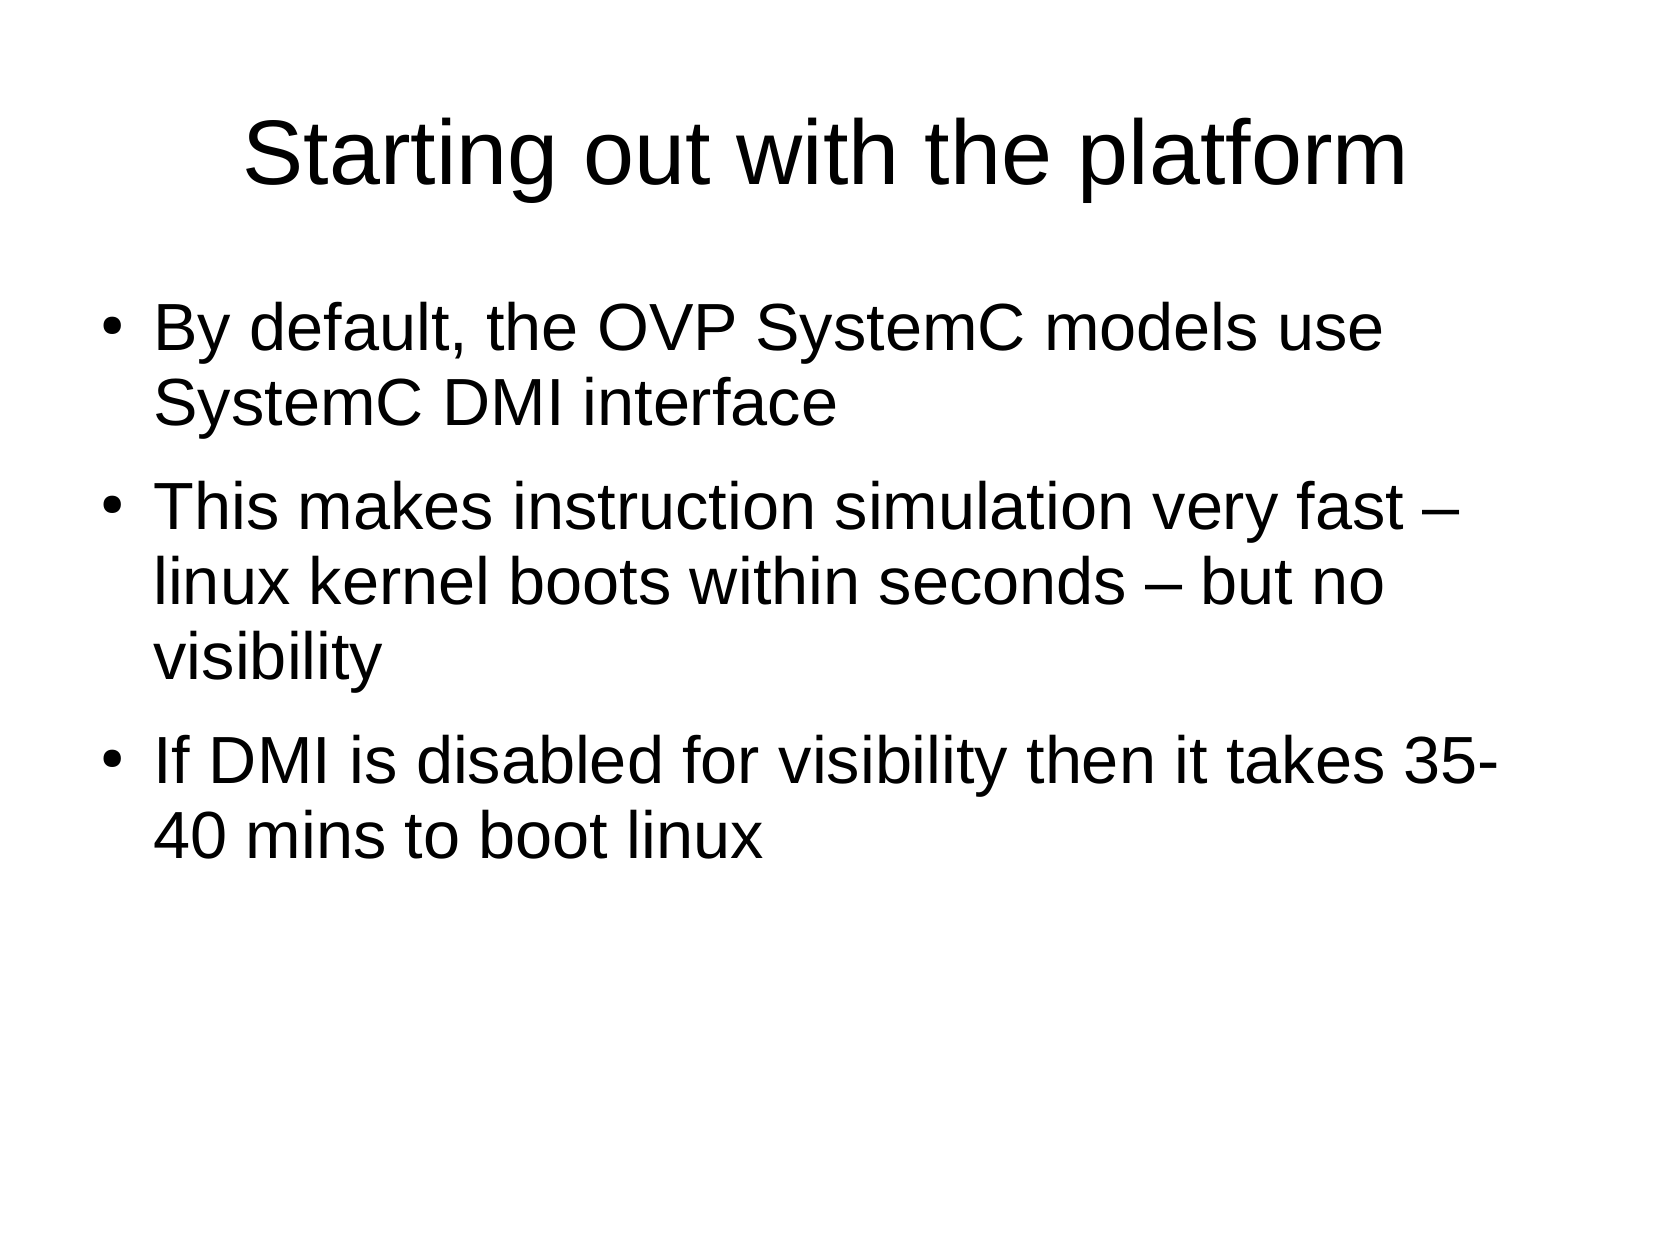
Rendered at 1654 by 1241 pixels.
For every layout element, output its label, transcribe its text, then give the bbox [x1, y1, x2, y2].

list By default, the OVP SystemC models use SystemC DMI interface This makes instruction simulation very fast – linux kernel boots within seconds – but no visibility If DMI is disabled for visibility then it takes 35-40 mins to boot linux [82, 290, 1571, 1010]
title Starting out with the platform [82, 49, 1571, 257]
